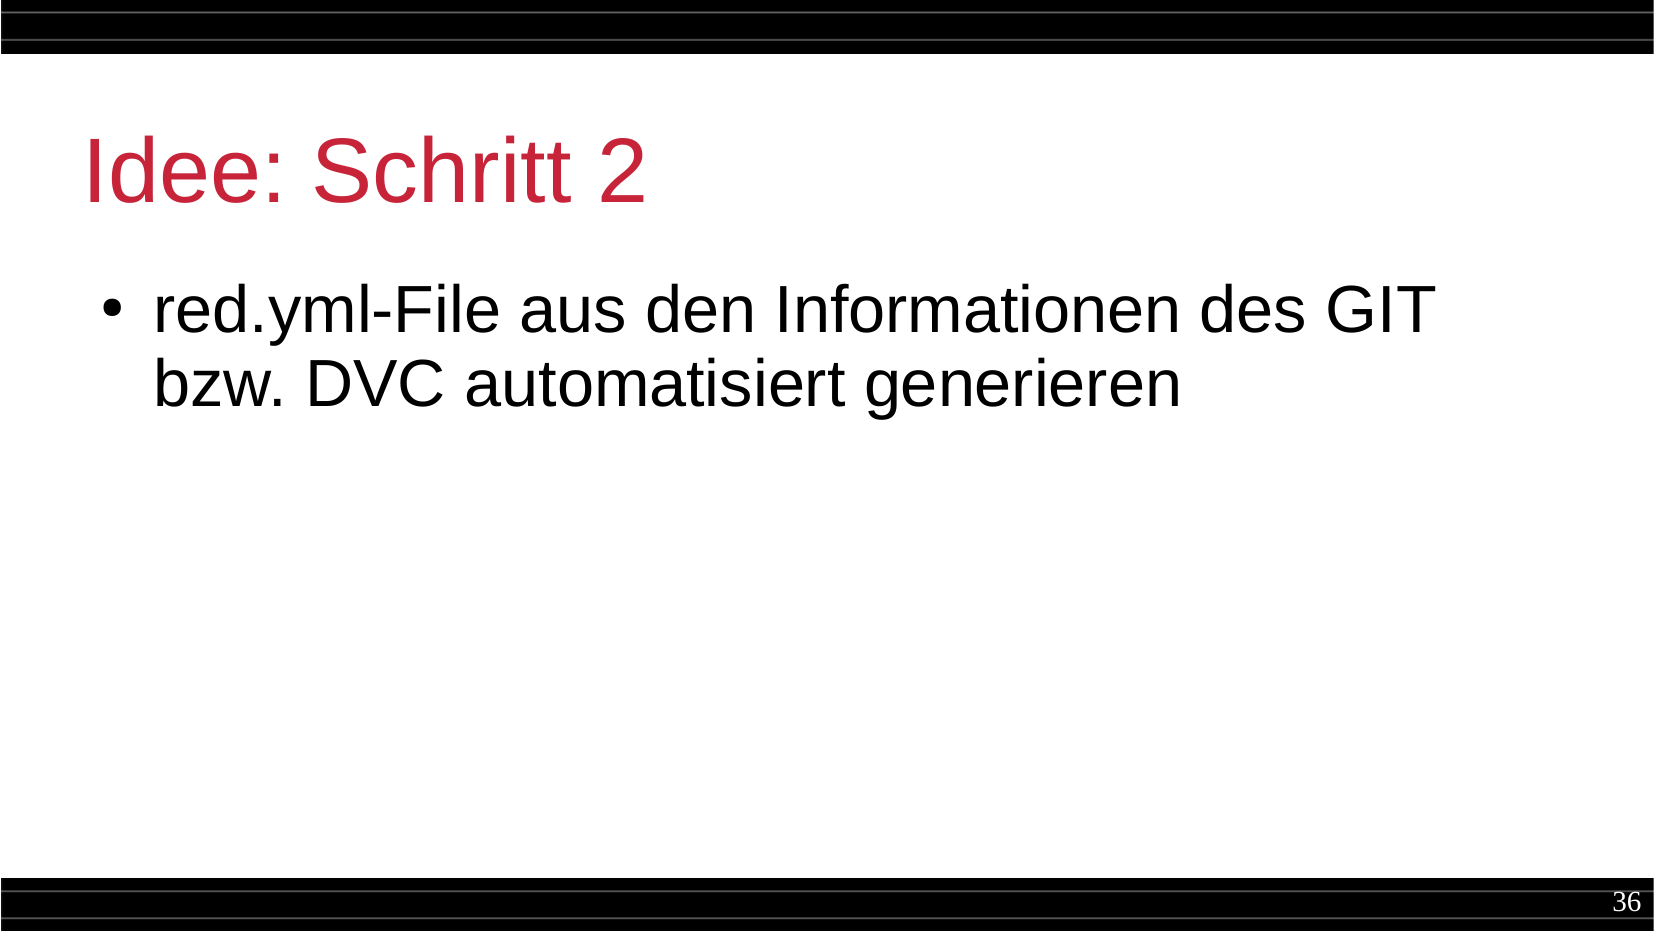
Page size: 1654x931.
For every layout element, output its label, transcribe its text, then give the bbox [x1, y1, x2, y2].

title Idee: Schritt 2 [82, 92, 1571, 249]
list red.yml-File aus den Informationen des GIT bzw. DVC automatisiert generieren [82, 271, 1571, 851]
picture [1, 0, 1654, 54]
picture [1, 878, 1654, 931]
